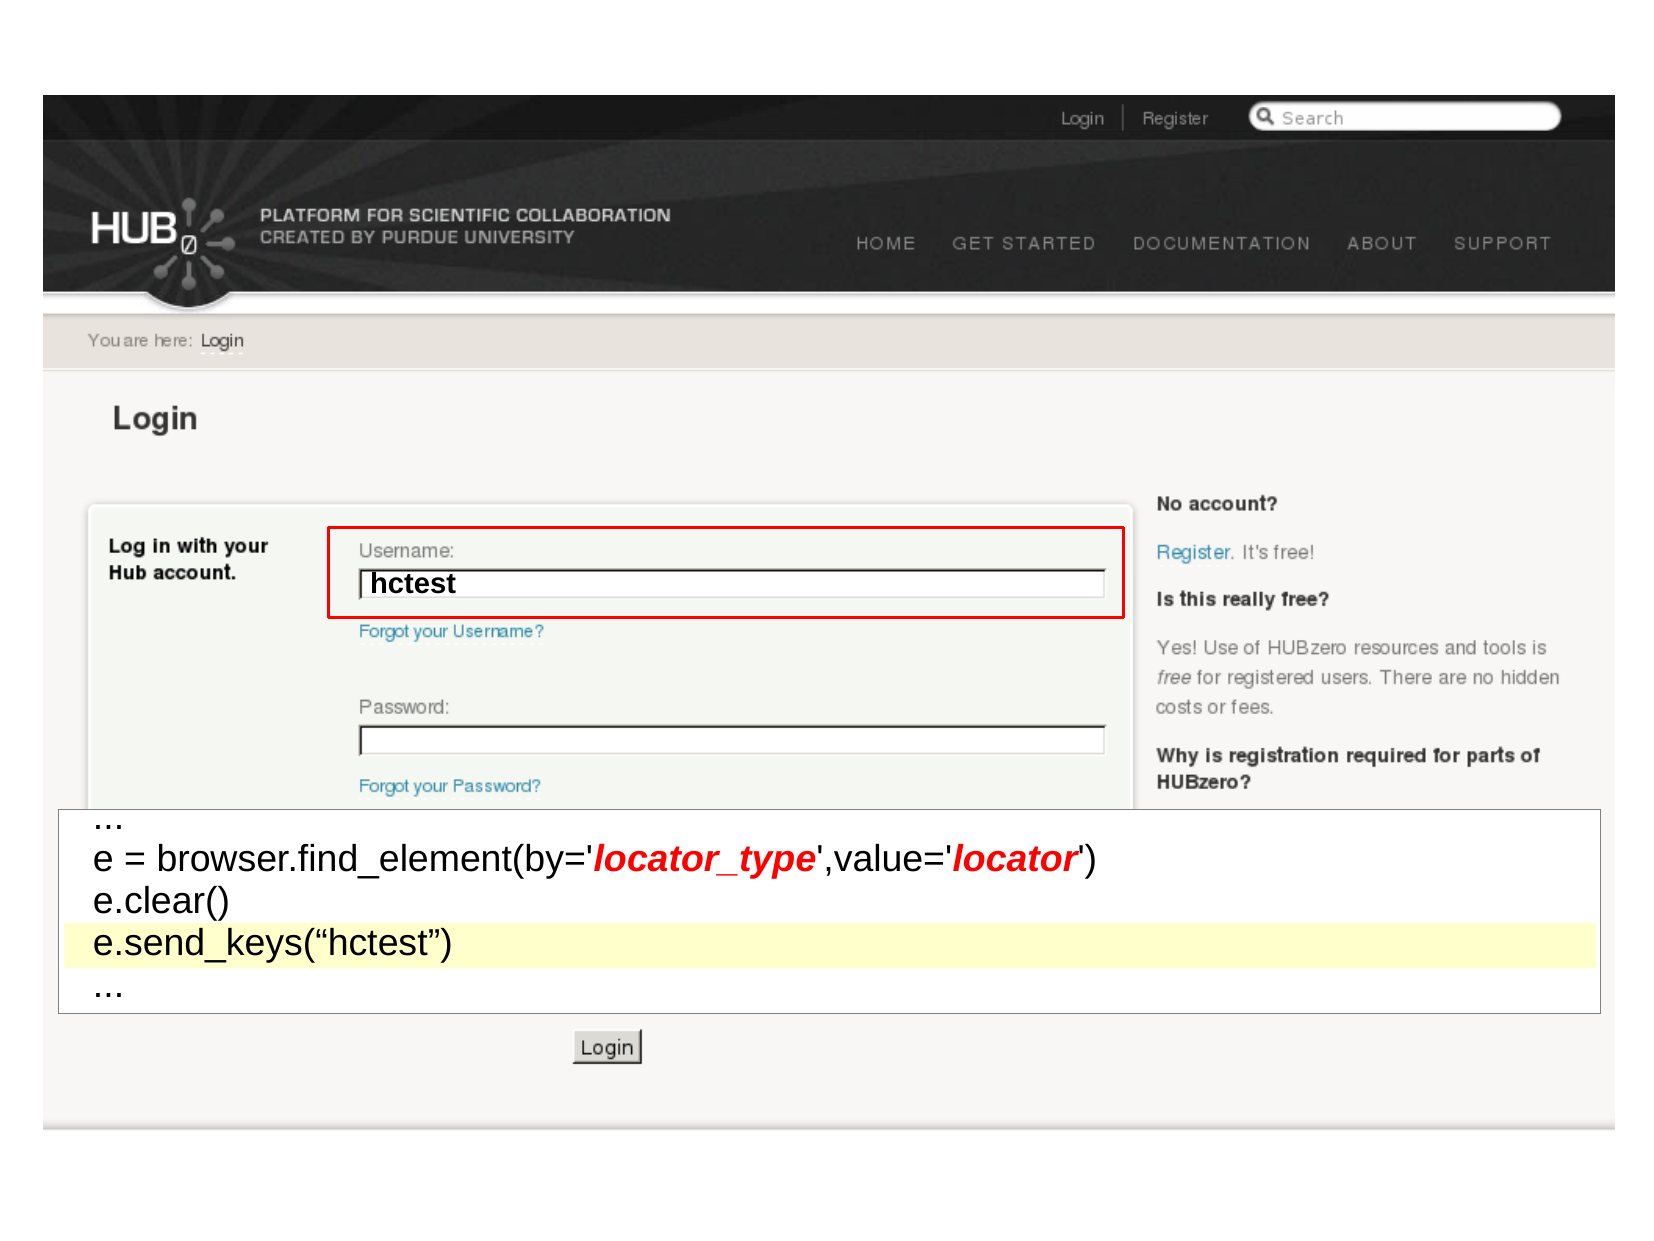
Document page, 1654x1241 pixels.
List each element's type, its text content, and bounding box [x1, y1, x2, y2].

text_box [1489, 809, 1601, 1014]
text_box hctest [355, 559, 472, 607]
text_box ... e = browser.find_element(by='locator_type',value='locator') e.clear() e.send_keys(“hctest”) ... [78, 788, 1489, 1014]
text_box [58, 809, 78, 1014]
picture [43, 95, 1615, 1148]
